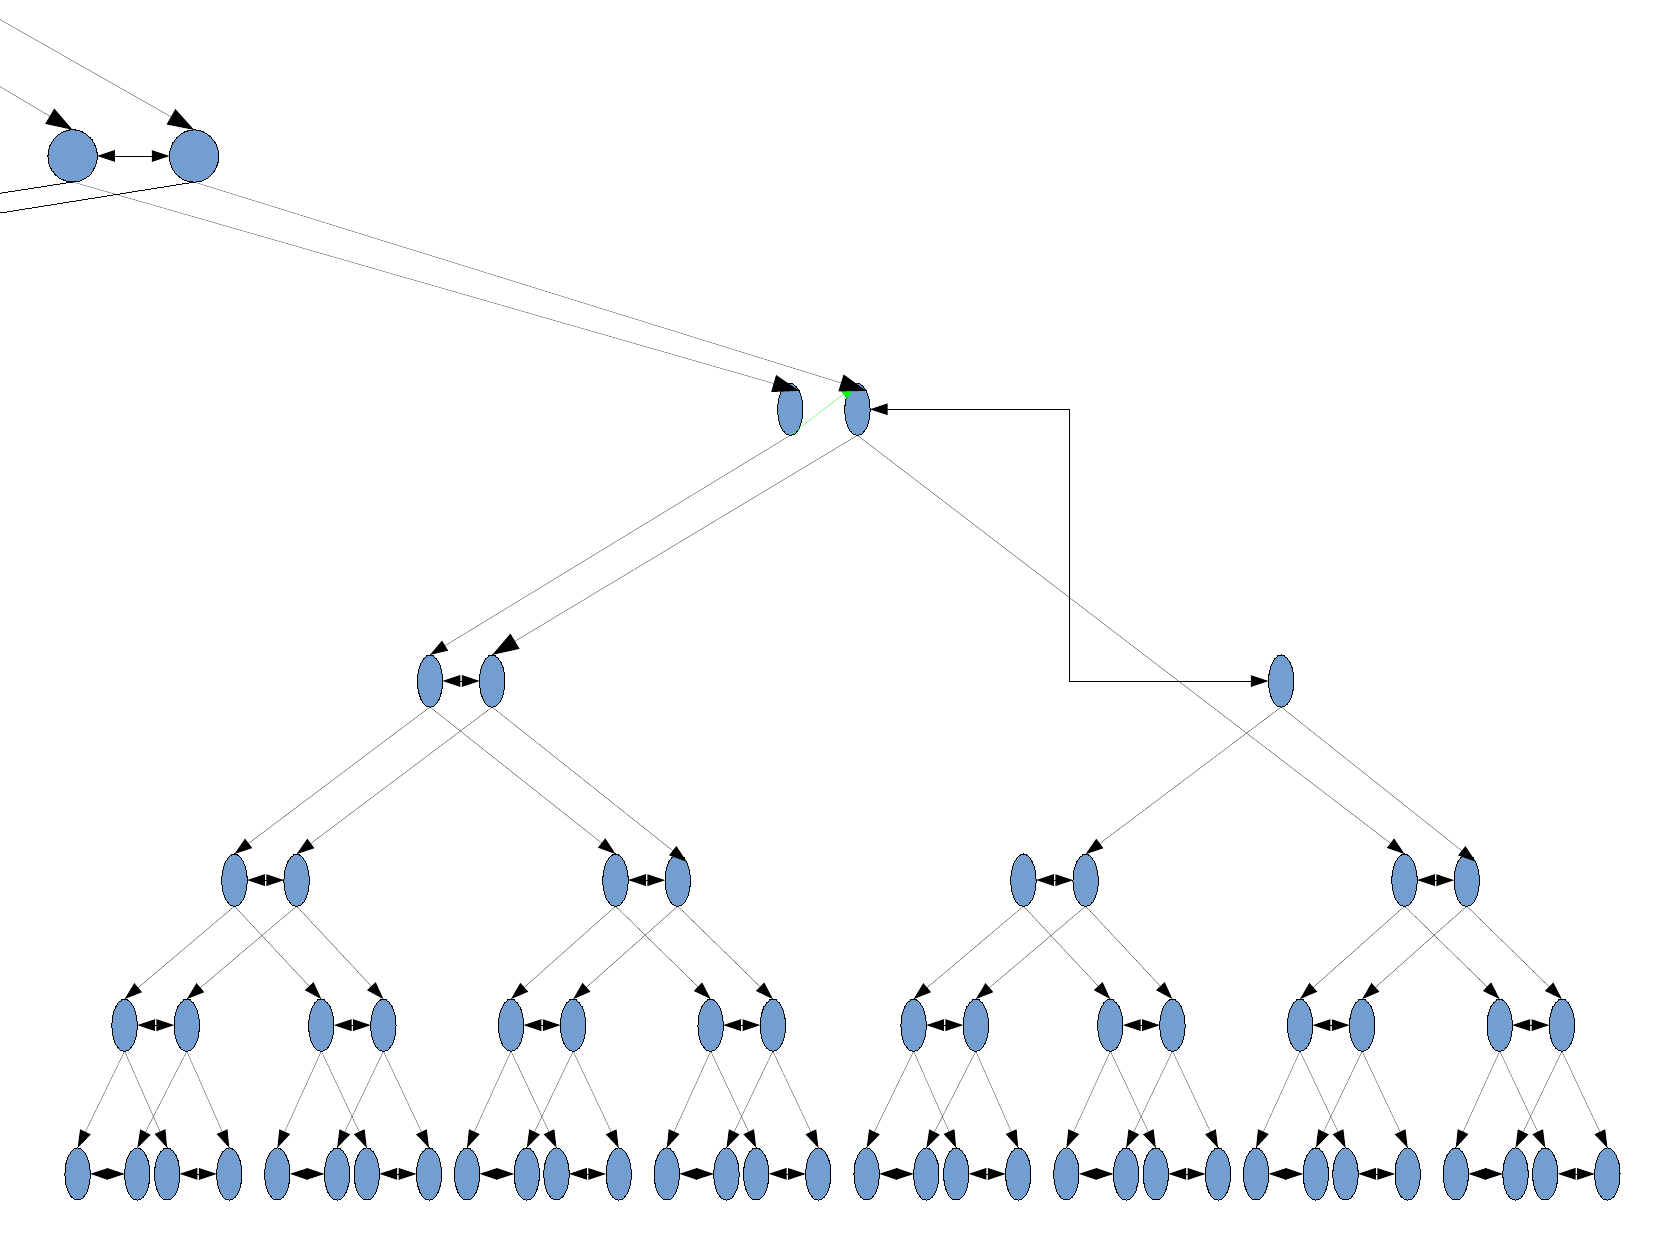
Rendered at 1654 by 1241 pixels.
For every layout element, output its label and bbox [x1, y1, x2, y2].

text_box [1005, 1148, 1031, 1201]
text_box [853, 1147, 880, 1200]
text_box [169, 129, 219, 182]
text_box [1487, 999, 1513, 1052]
text_box [1454, 857, 1480, 906]
text_box [47, 129, 98, 182]
text_box [602, 854, 629, 906]
text_box [1205, 1148, 1231, 1201]
text_box [963, 999, 989, 1052]
text_box [514, 1148, 540, 1201]
text_box [743, 1148, 769, 1200]
text_box [1053, 1147, 1079, 1200]
text_box [1072, 854, 1099, 906]
text_box [154, 1148, 180, 1200]
text_box [606, 1147, 632, 1201]
text_box [370, 999, 397, 1052]
text_box [479, 654, 505, 707]
text_box [264, 1147, 290, 1200]
text_box [216, 1147, 242, 1201]
text_box [1395, 1147, 1421, 1201]
text_box [654, 1147, 680, 1200]
text_box [1332, 1147, 1359, 1200]
text_box [1243, 1147, 1269, 1200]
text_box [1113, 1147, 1139, 1201]
text_box [943, 1148, 969, 1200]
text_box [900, 999, 927, 1052]
text_box [324, 1147, 350, 1201]
text_box [560, 999, 586, 1052]
text_box [665, 857, 691, 906]
text_box [1349, 999, 1375, 1052]
text_box [416, 1147, 442, 1201]
text_box [1268, 654, 1294, 707]
text_box [1159, 999, 1186, 1052]
text_box [111, 999, 138, 1052]
text_box [1502, 1147, 1529, 1201]
text_box [221, 854, 248, 906]
text_box [308, 999, 334, 1052]
text_box [697, 999, 724, 1052]
text_box [1097, 999, 1123, 1052]
text_box [1594, 1147, 1621, 1201]
text_box [283, 854, 310, 906]
text_box [1010, 853, 1037, 906]
text_box [790, 383, 799, 390]
text_box [64, 1147, 91, 1200]
text_box [858, 383, 866, 389]
text_box [713, 1147, 740, 1201]
text_box [454, 1147, 480, 1200]
text_box [354, 1147, 380, 1200]
text_box [1443, 1148, 1469, 1200]
text_box [777, 391, 803, 435]
text_box [174, 999, 200, 1052]
text_box [1532, 1148, 1558, 1200]
text_box [1303, 1148, 1329, 1201]
text_box [417, 655, 443, 707]
text_box [760, 999, 786, 1051]
text_box [1391, 854, 1418, 906]
text_box [1549, 999, 1575, 1051]
text_box [543, 1147, 570, 1200]
text_box [1143, 1147, 1169, 1200]
text_box [913, 1147, 939, 1201]
text_box [1287, 999, 1313, 1051]
text_box [498, 999, 524, 1051]
text_box [124, 1147, 150, 1201]
text_box [844, 391, 871, 435]
text_box [805, 1147, 831, 1201]
